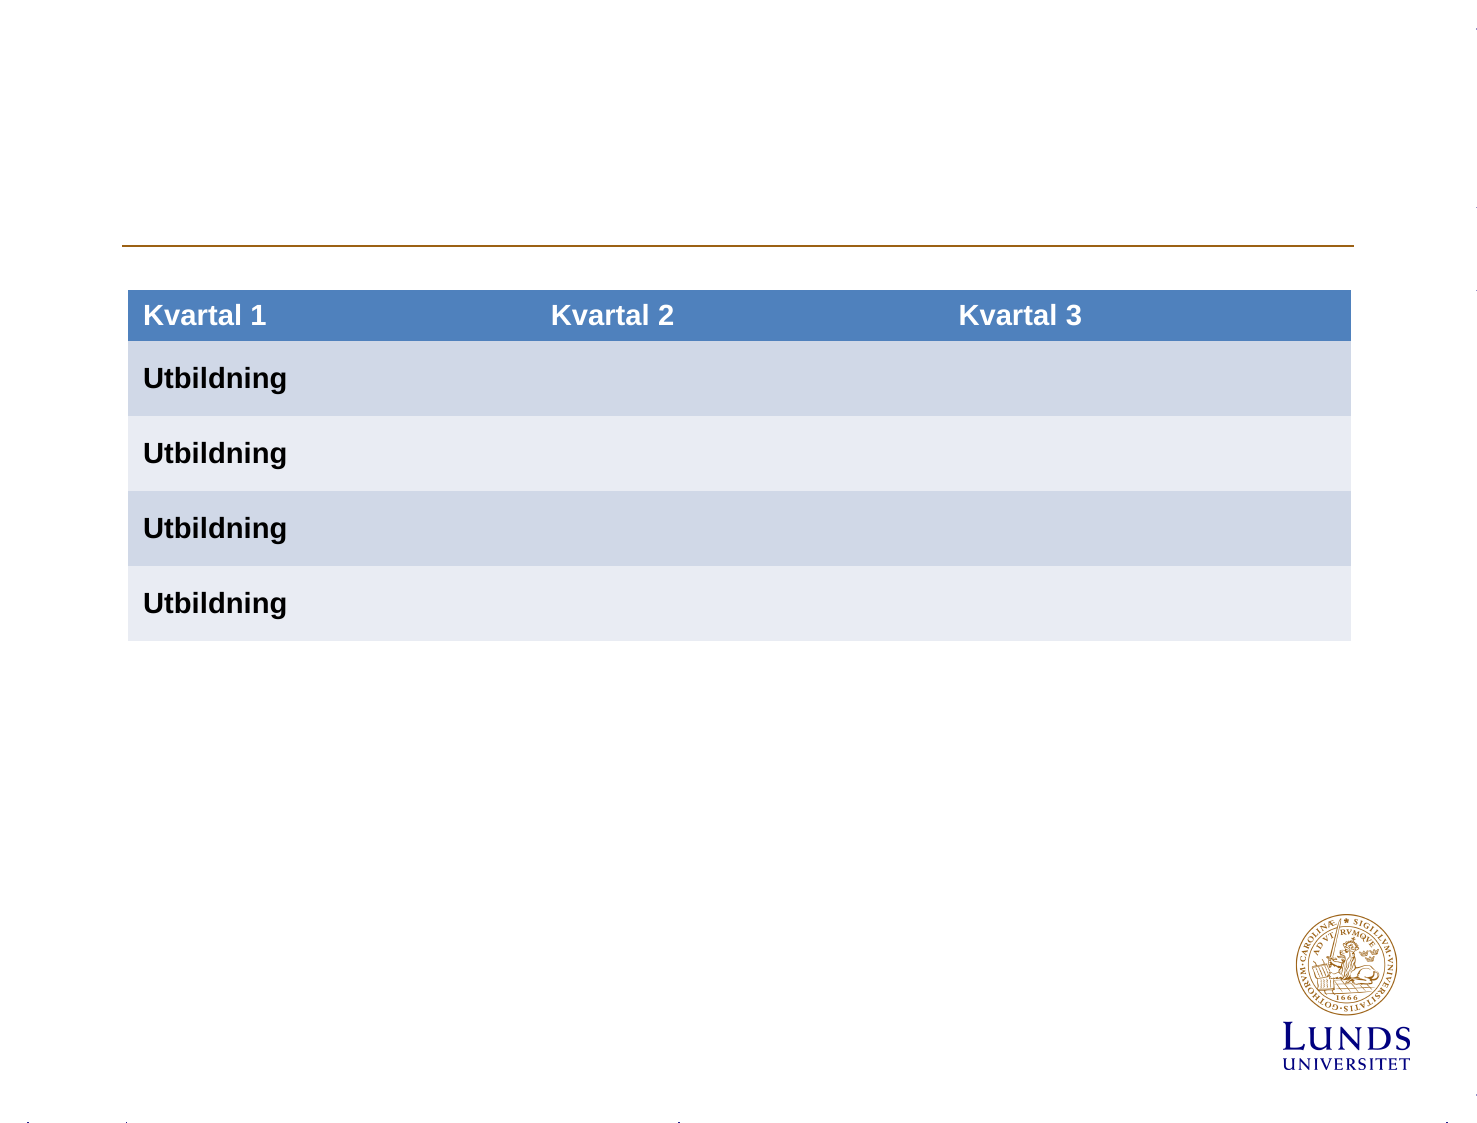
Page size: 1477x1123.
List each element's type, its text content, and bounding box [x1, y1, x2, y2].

table_cell [536, 566, 944, 641]
picture [1283, 914, 1410, 1070]
table_cell [536, 491, 944, 566]
table_cell [944, 416, 1351, 491]
table_cell [944, 566, 1351, 641]
table_header Kvartal 1 [128, 290, 536, 341]
table_header Kvartal 3 [944, 290, 1351, 341]
table_cell [944, 341, 1351, 416]
table_cell Utbildning [128, 416, 536, 491]
table_cell Utbildning [128, 566, 536, 641]
table_cell [944, 491, 1351, 566]
table_cell [536, 341, 944, 416]
table_cell Utbildning [128, 341, 536, 416]
table_cell Utbildning [128, 491, 536, 566]
table_header Kvartal 2 [536, 290, 944, 341]
table_cell [536, 416, 944, 491]
